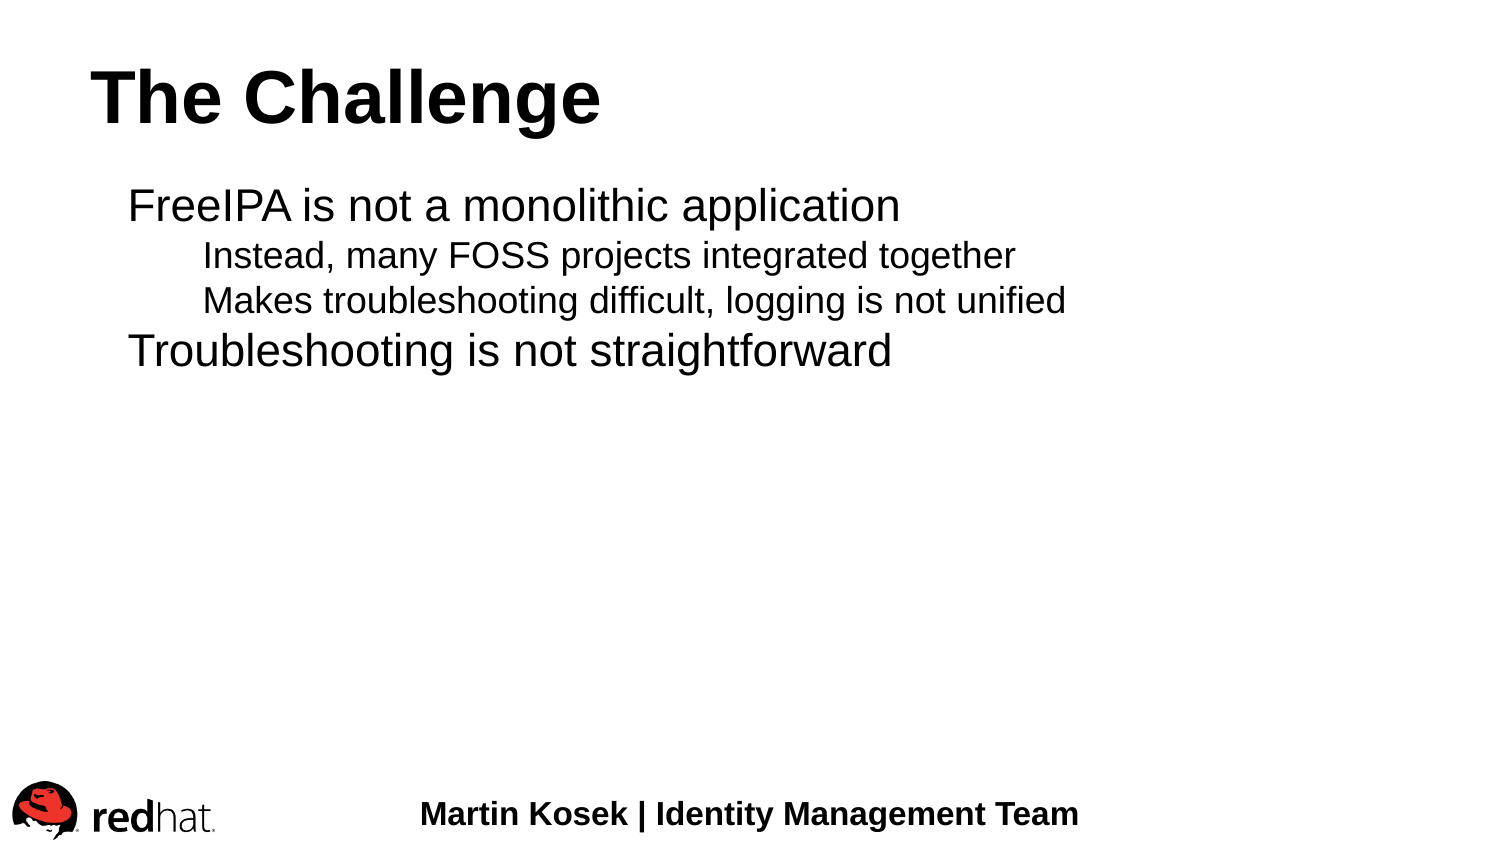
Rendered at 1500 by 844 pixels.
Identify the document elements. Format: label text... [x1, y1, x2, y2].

list FreeIPA is not a monolithic application Instead, many FOSS projects integrated together Makes troubleshooting difficult, logging is not unified Troubleshooting is not straightforward [75, 160, 1425, 780]
title The Challenge [75, 12, 1425, 154]
picture [12, 781, 215, 844]
